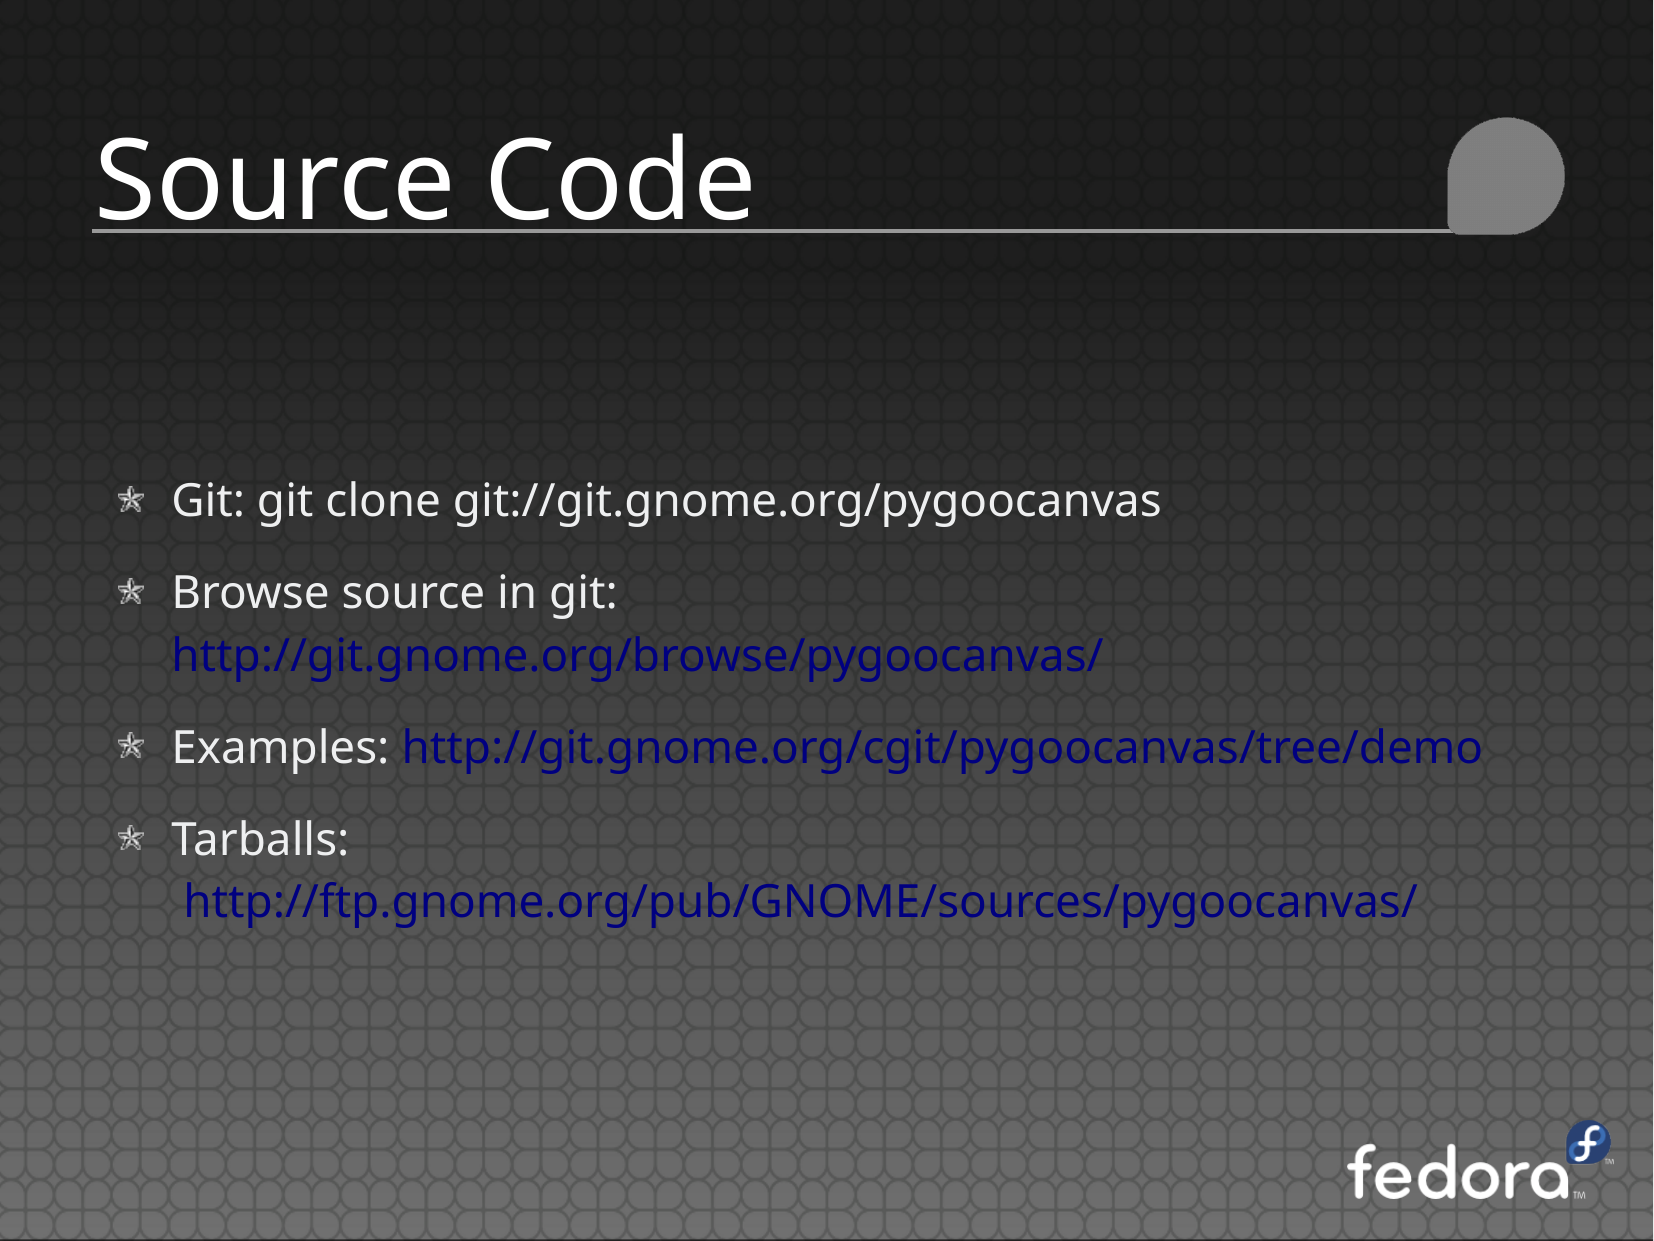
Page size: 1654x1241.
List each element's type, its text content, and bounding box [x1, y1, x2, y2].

list Git: git clone git://git.gnome.org/pygoocanvas Browse source in git: http://git.gnome.org/browse/pygoocanvas/ Examples: http://git.gnome.org/cgit/pygoocanvas/tree/demo Tarballs: http://ftp.gnome.org/pub/GNOME/sources/pygoocanvas/ [100, 283, 1503, 1169]
picture [0, 0, 1654, 1241]
title Source Code [94, 100, 1425, 251]
